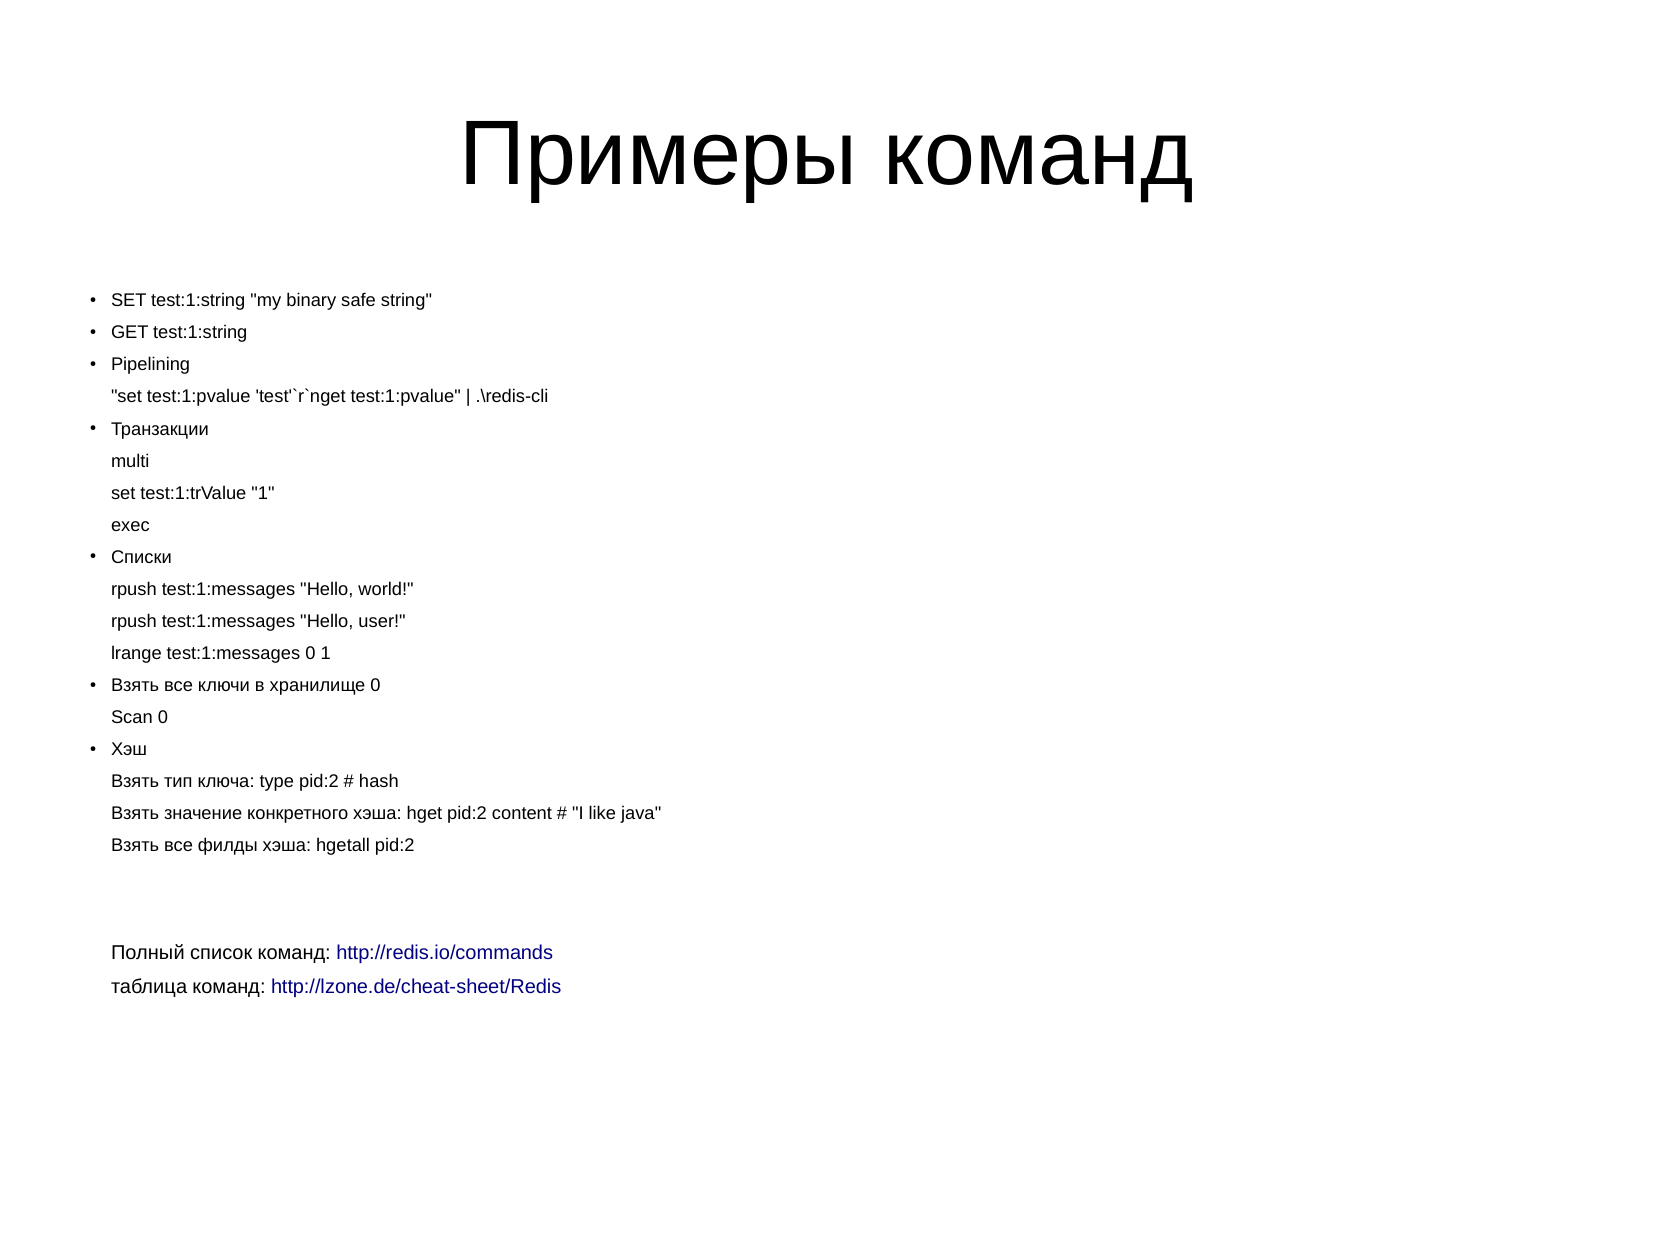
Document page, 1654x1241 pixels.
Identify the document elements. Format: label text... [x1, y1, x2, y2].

list SET test:1:string "my binary safe string" GET test:1:string Pipelining "set test:1:pvalue 'test'`r`nget test:1:pvalue" | .\redis-cli Транзакции multi set test:1:trValue "1" exec Списки rpush test:1:messages "Hello, world!" rpush test:1:messages "Hello, user!" lrange test:1:messages 0 1 Взять все ключи в хранилище 0 Scan 0 Хэш Взять тип ключа: type pid:2 # hash Взять значение конкретного хэша: hget pid:2 content # "I like java" Взять все филды хэша: hgetall pid:2 Полный список команд: http://redis.io/commands таблица команд: http://lzone.de/cheat-sheet/Redis [82, 290, 1571, 1010]
title Примеры команд [82, 49, 1571, 257]
